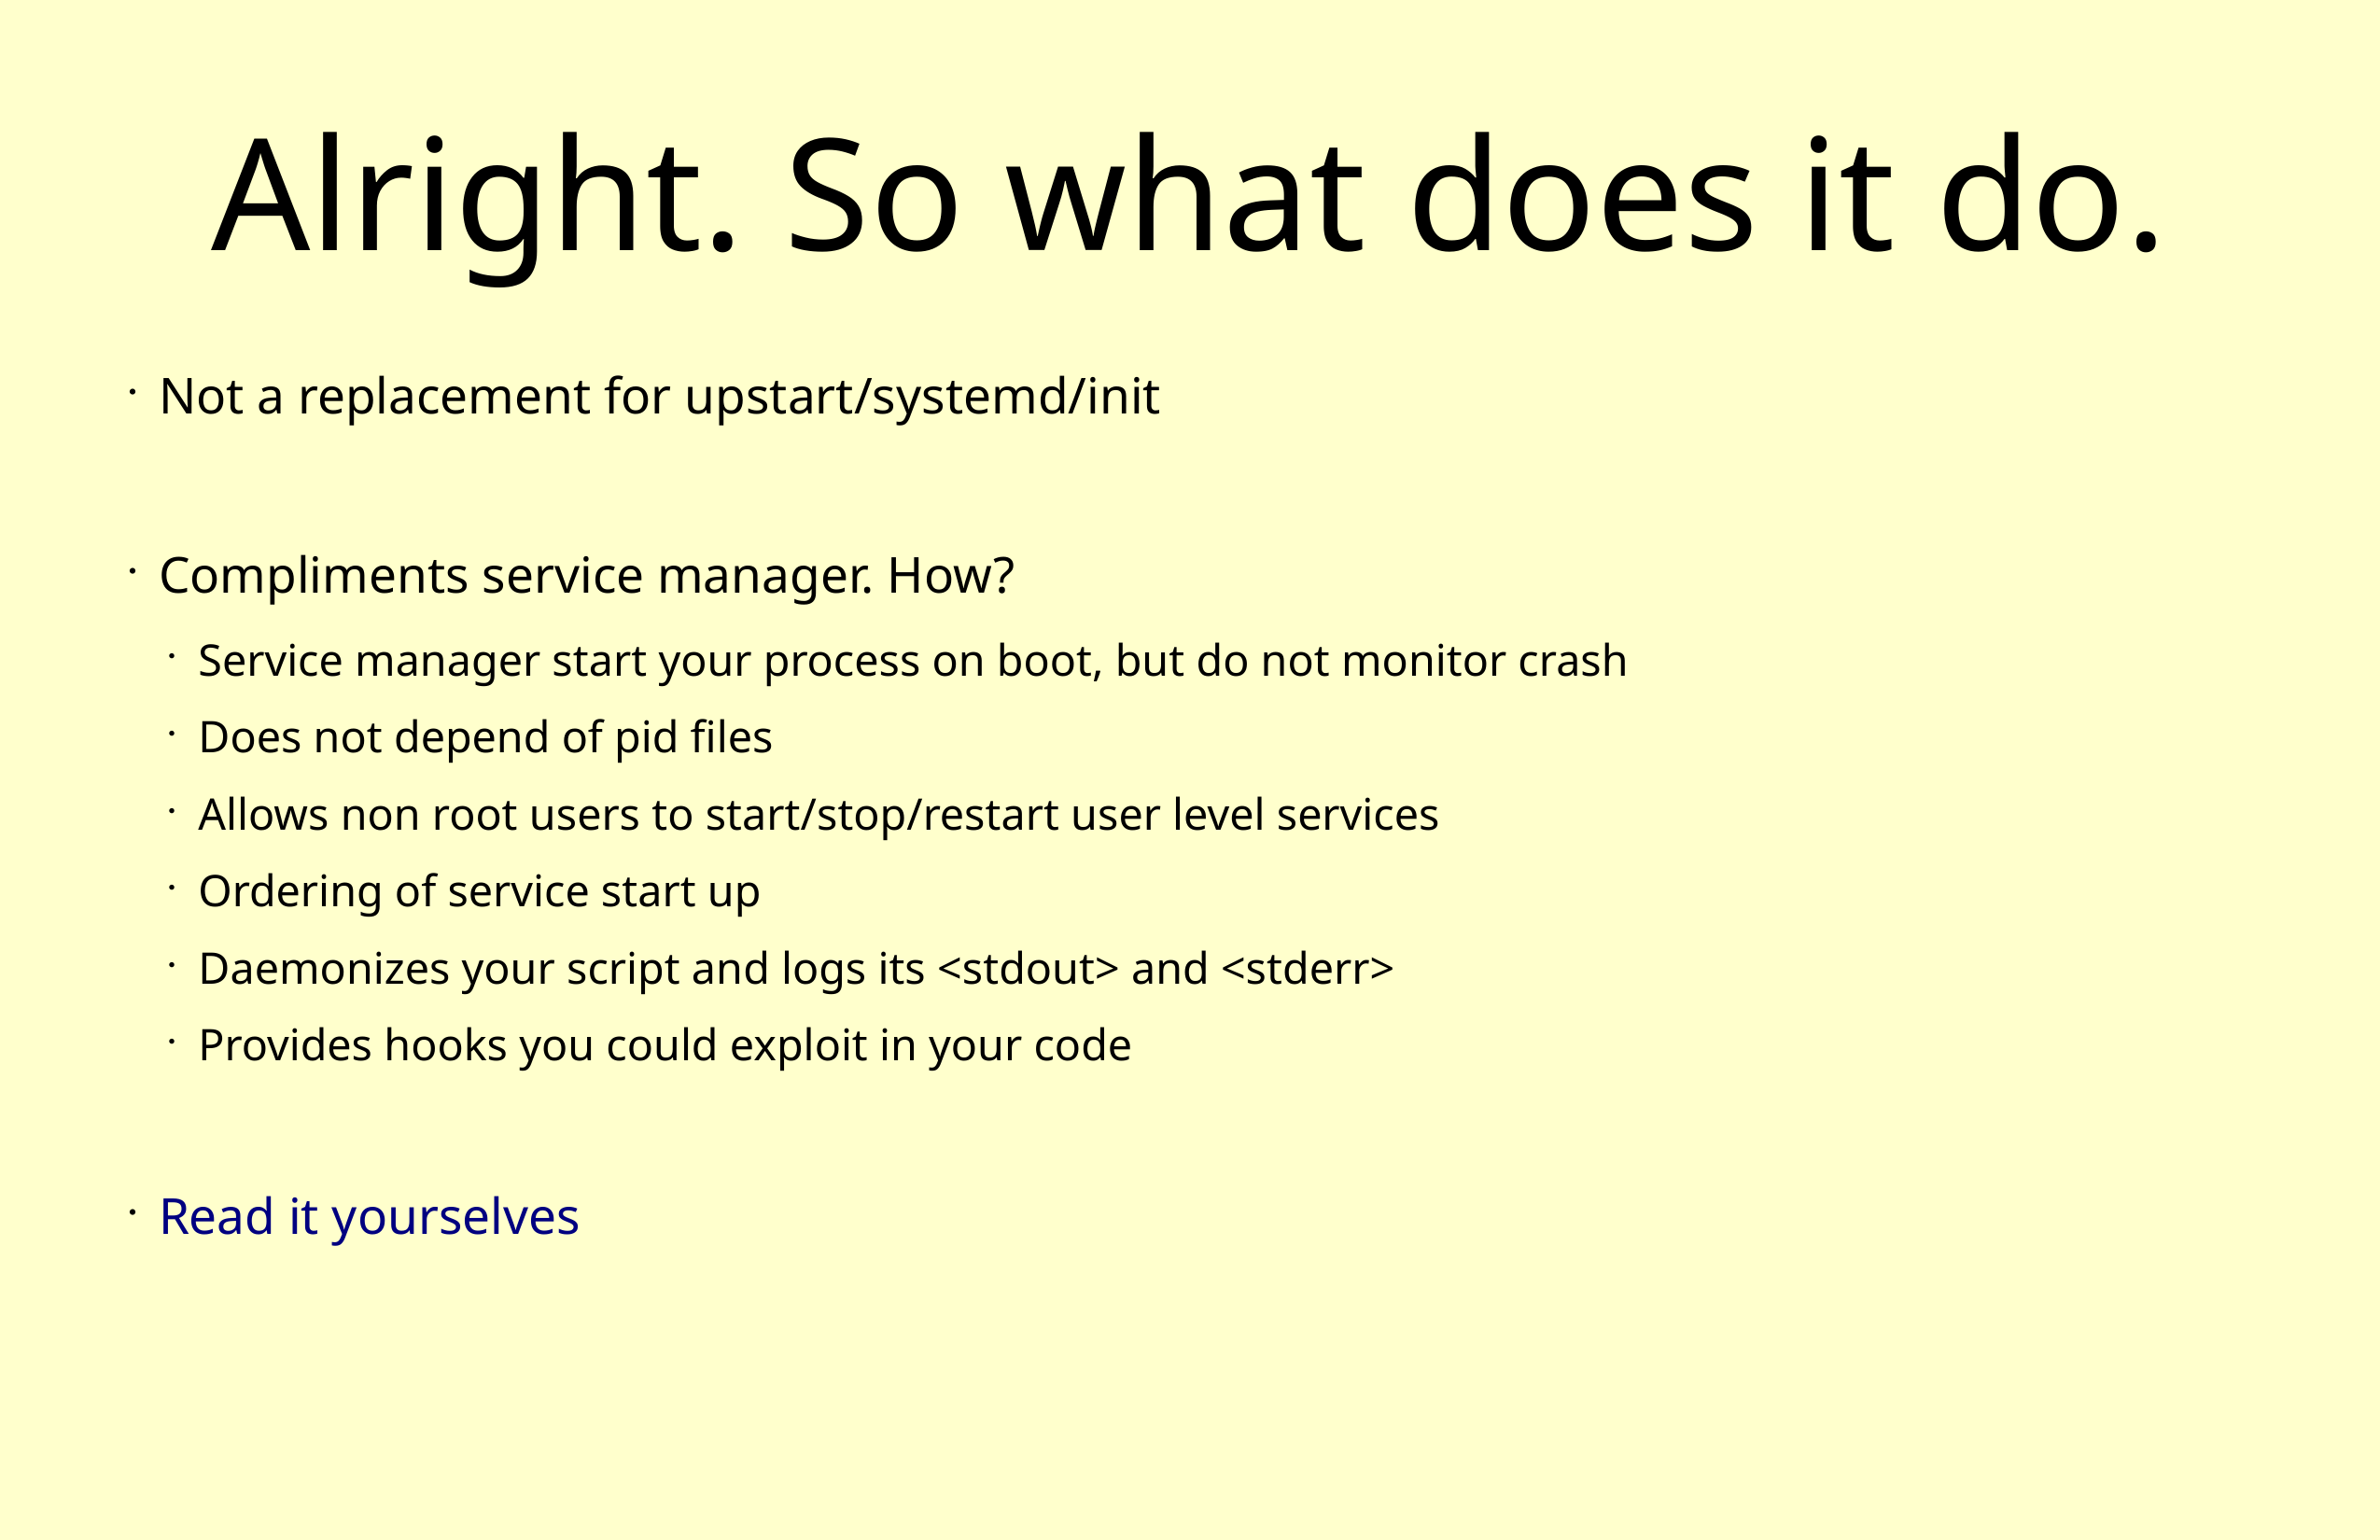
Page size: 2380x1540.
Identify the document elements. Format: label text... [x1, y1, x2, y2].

title Alright. So what does it do. [119, 61, 2261, 319]
list Not a replacement for upstart/systemd/init Compliments service manager. How? Service manager start your process on boot, but do not monitor crash Does not depend of pid files Allows non root users to start/stop/restart user level services Ordering of service start up Daemonizes your script and logs its <stdout> and <stderr> Provides hooks you could exploit in your code Read it yourselves [119, 360, 2261, 1253]
